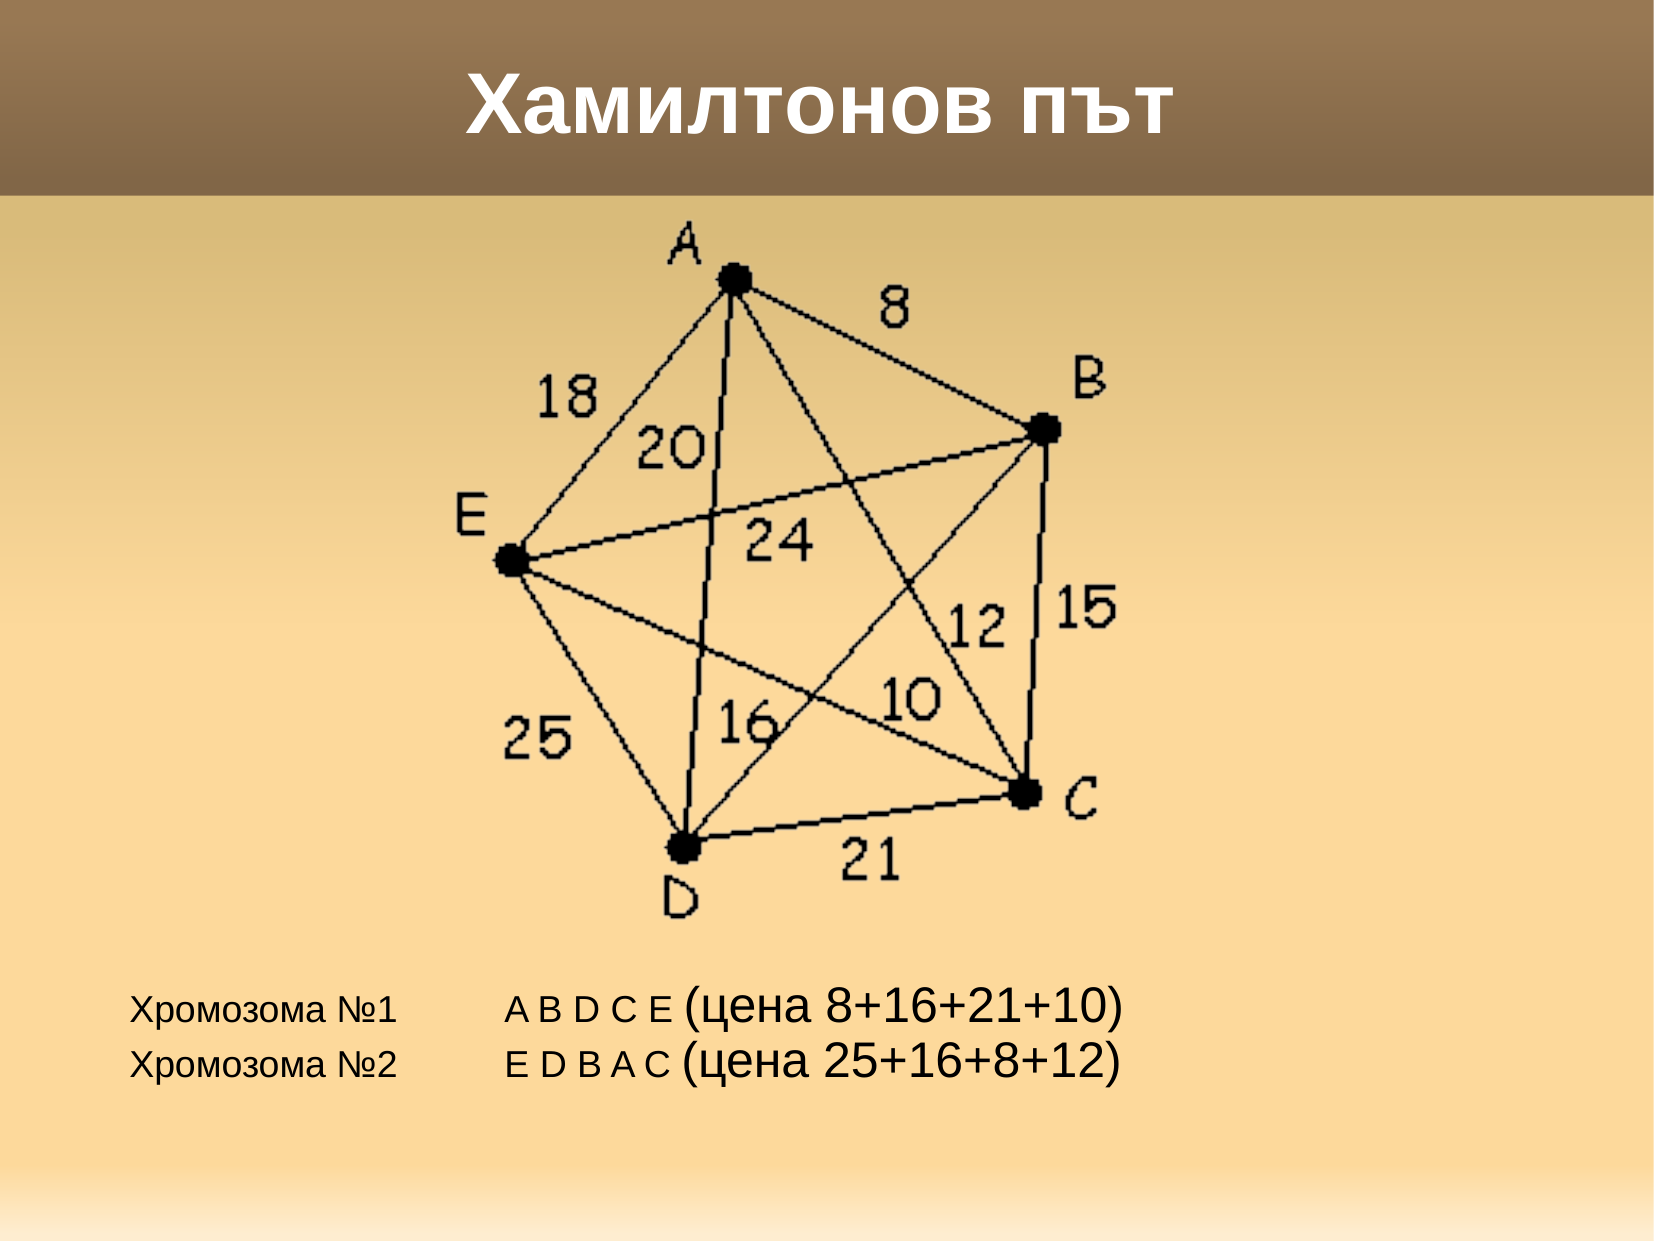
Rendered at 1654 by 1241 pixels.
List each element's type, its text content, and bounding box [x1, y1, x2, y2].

picture [0, 0, 1654, 1241]
text_box Хромозома №1 A B D C E (цена 8+16+21+10) Хромозома №2 E D B A C (цена 25+16+8+12) [43, 969, 1606, 1174]
title Хамилтонов път [76, 0, 1565, 208]
